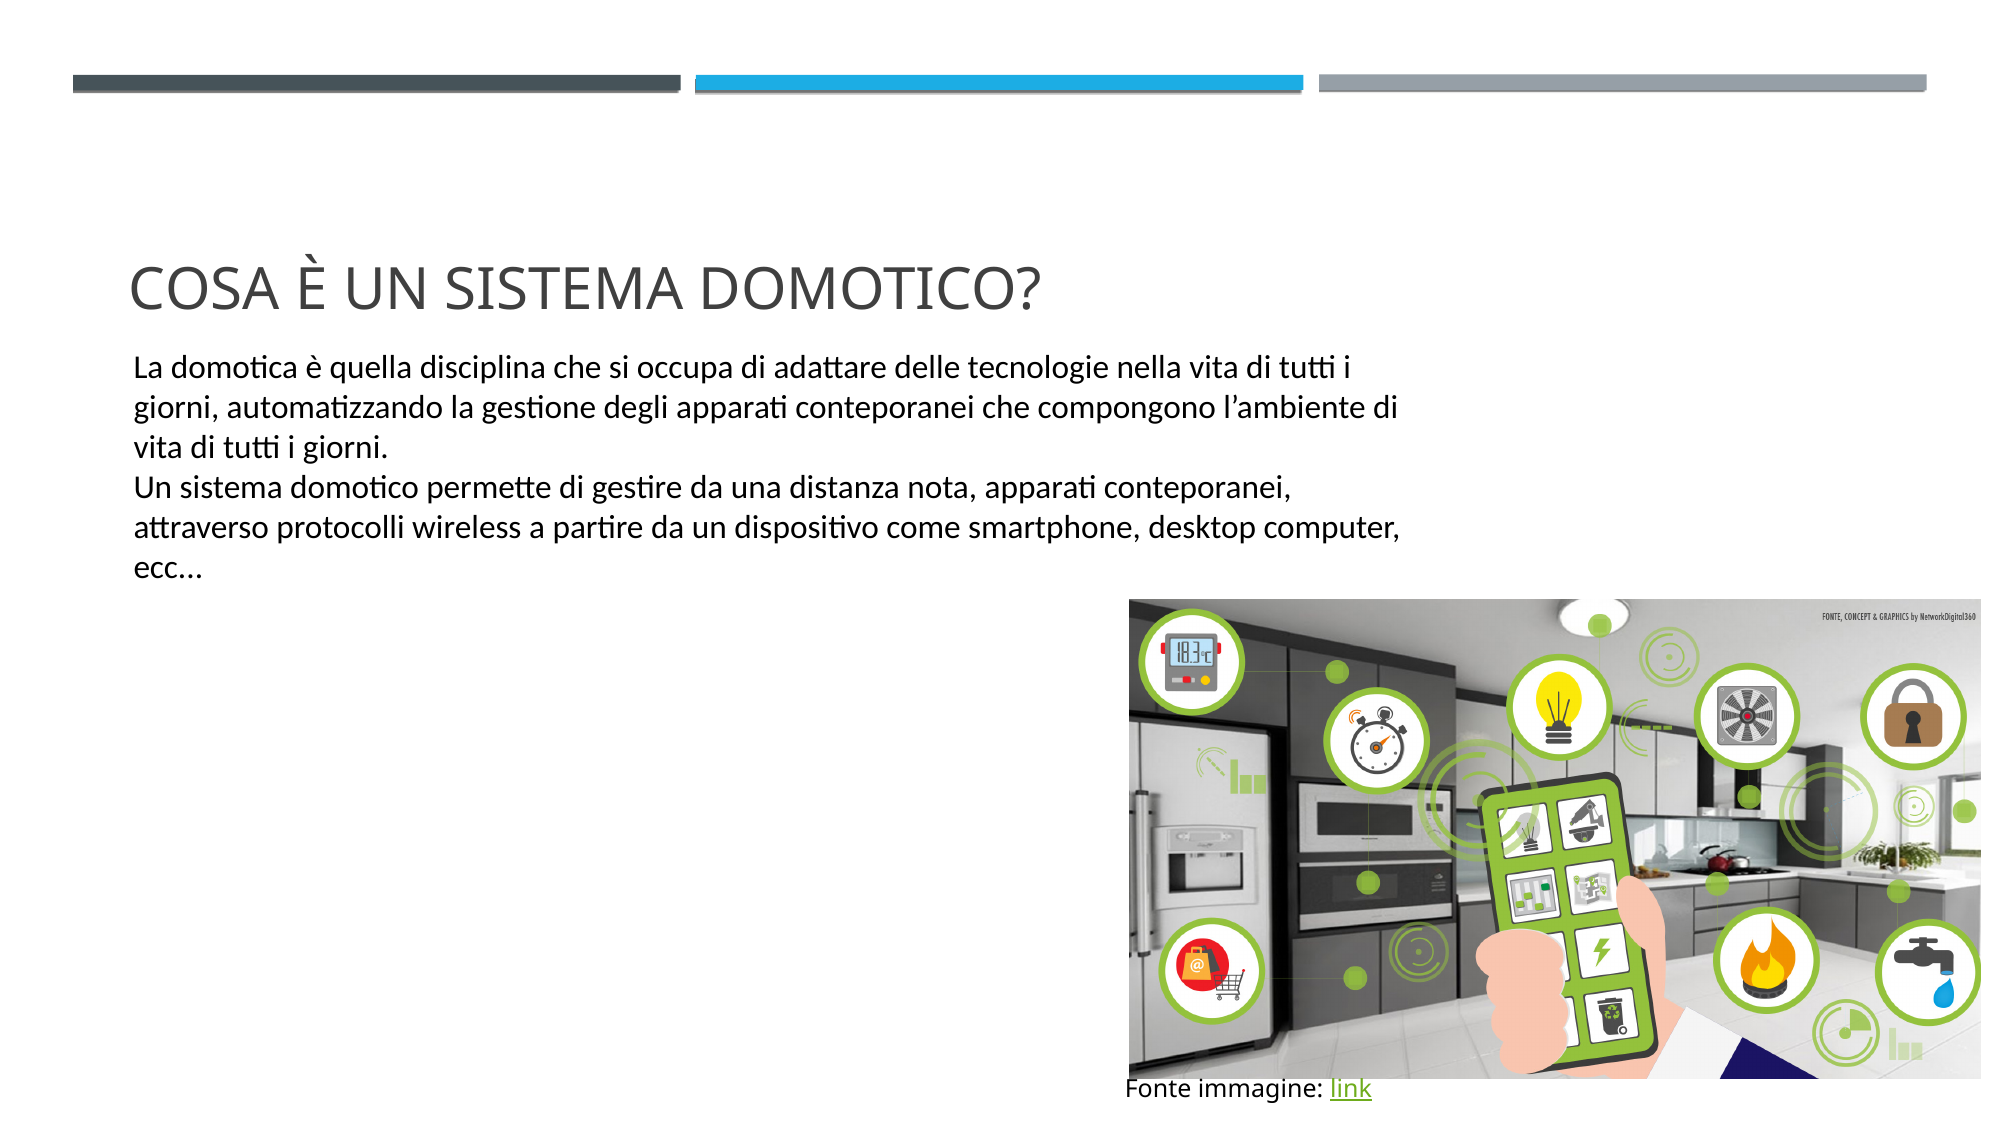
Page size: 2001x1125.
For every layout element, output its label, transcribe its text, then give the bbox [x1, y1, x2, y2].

picture [1129, 599, 1981, 1065]
title Cosa è un sistema domotico? [113, 133, 1924, 329]
text_box La domotica è quella disciplina che si occupa di adattare delle tecnologie nella vita di tutti i giorni, automatizzando la gestione degli apparati conteporanei che compongono l’ambiente di vita di tutti i giorni. Un sistema domotico permette di gestire da una distanza nota, apparati conteporanei, attraverso protocolli wireless a partire da un dispositivo come smartphone, desktop computer, ecc... [118, 338, 1421, 638]
text_box Fonte immagine: link [1110, 1065, 1991, 1115]
